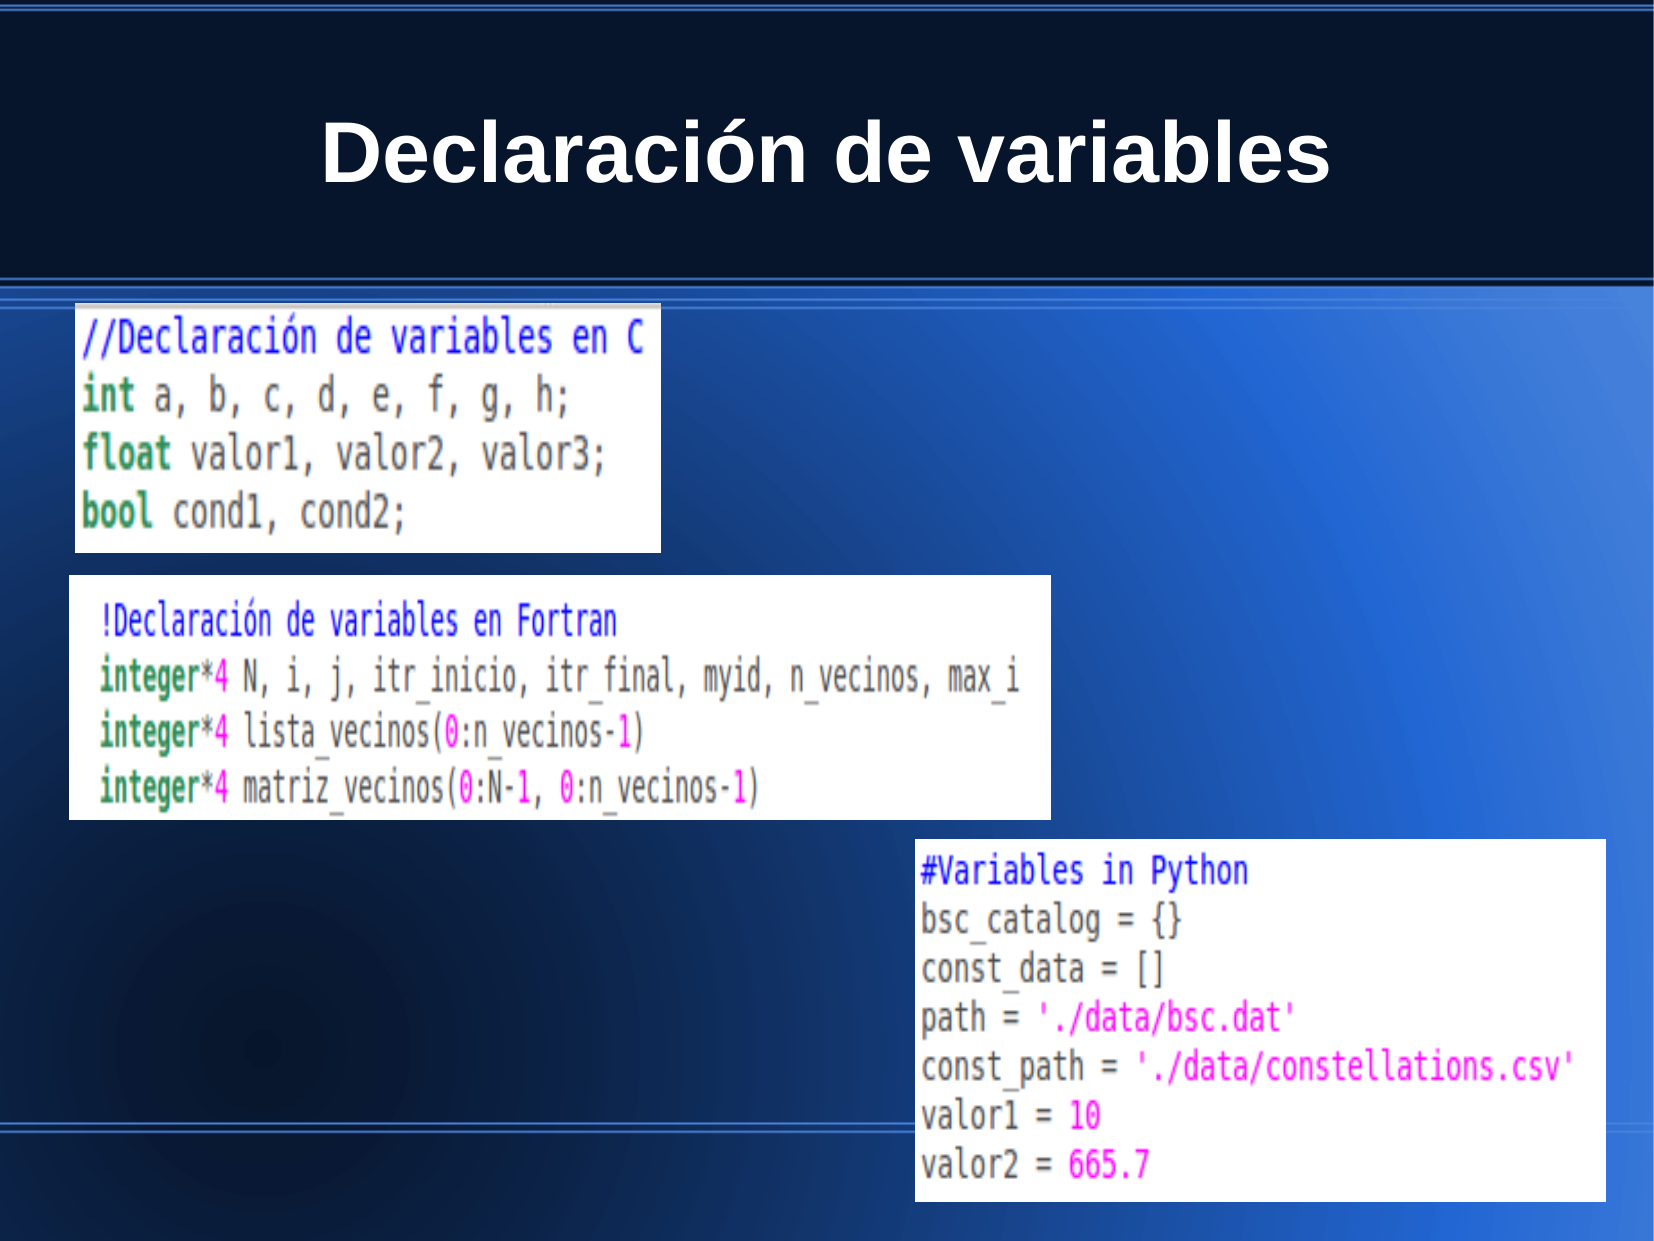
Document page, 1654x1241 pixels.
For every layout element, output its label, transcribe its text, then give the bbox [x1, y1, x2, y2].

title Declaración de variables [82, 49, 1571, 257]
picture [0, 0, 1654, 1241]
